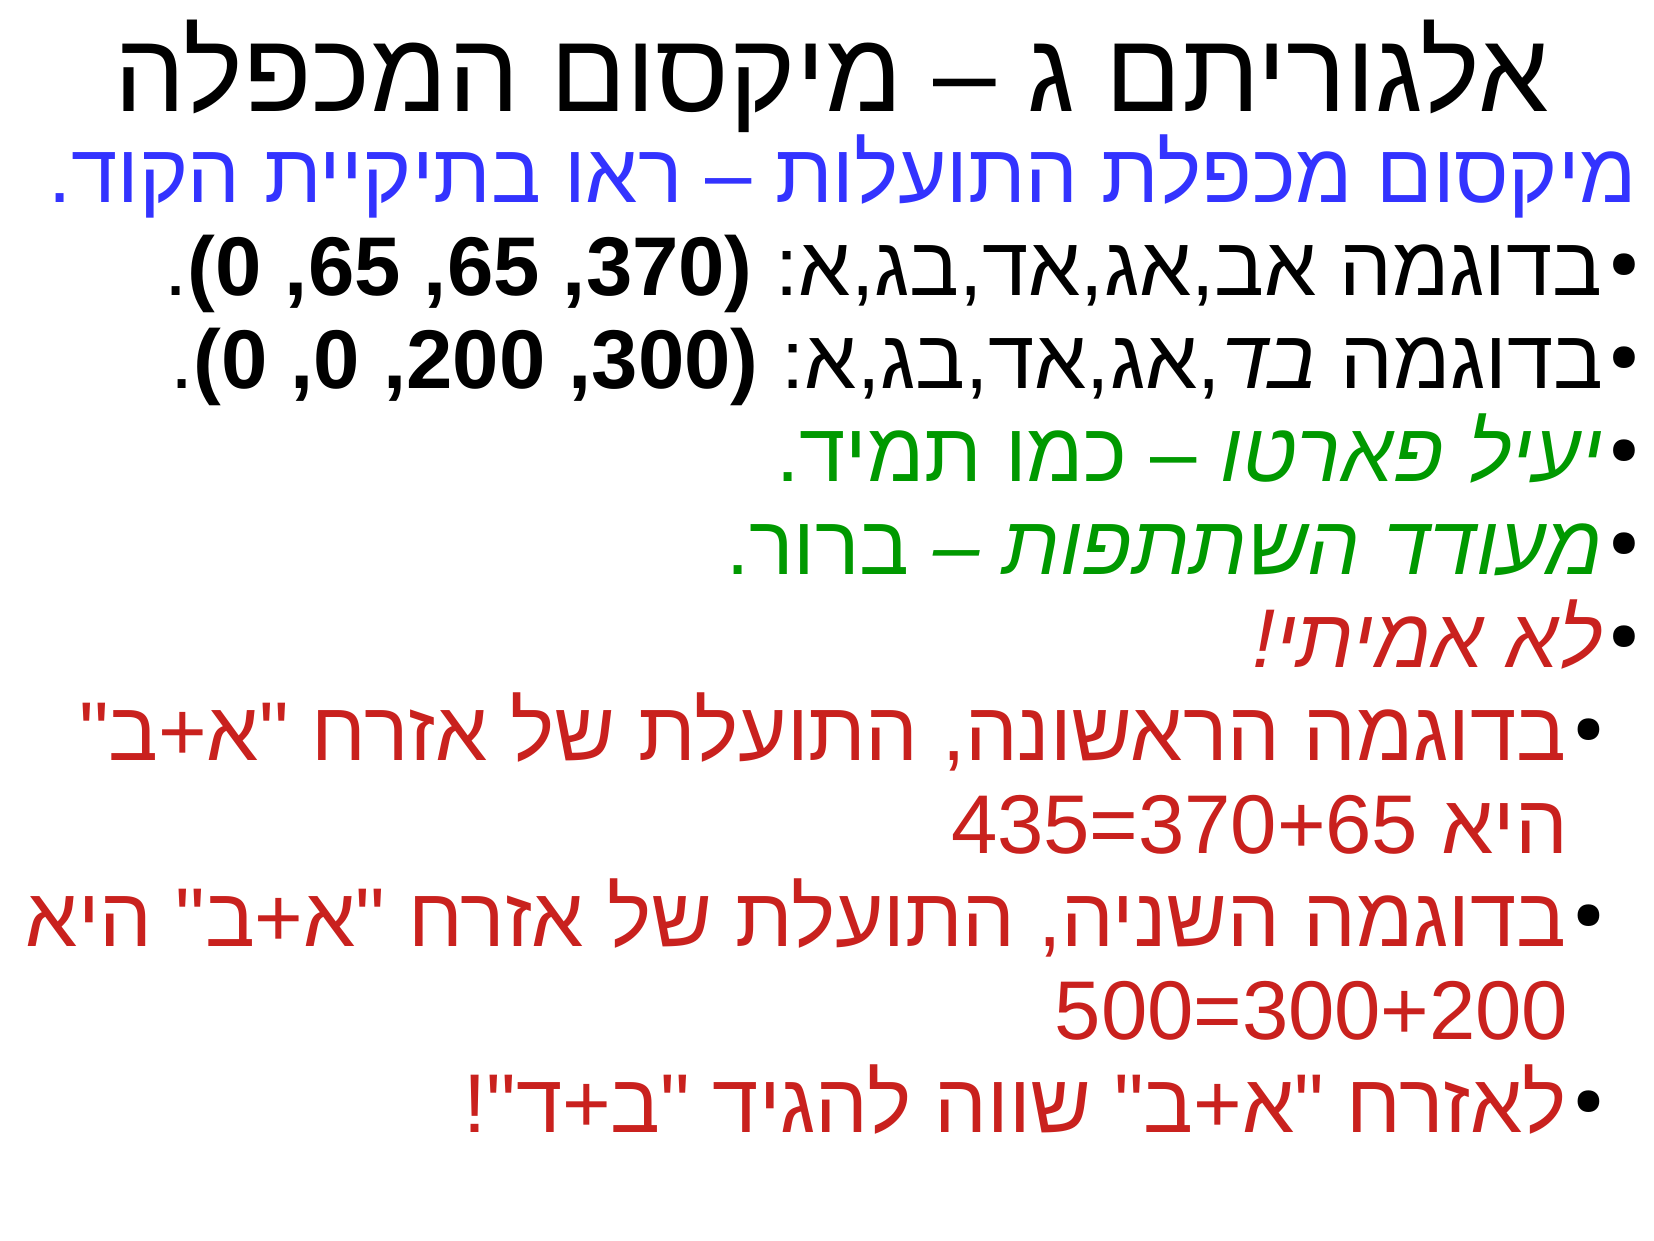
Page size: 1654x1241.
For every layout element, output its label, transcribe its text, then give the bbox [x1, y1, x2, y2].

title אלגוריתם ג – מיקסום המכפלה [45, 0, 1621, 120]
text_box מיקסום מכפלת התועלות – ראו בתיקיית הקוד. בדוגמה אב,אג,אד,בג,א: (370, 65, 65, 0). בדוגמה בד,אג,אד,בג,א: (300, 200, 0, 0). יעיל פארטו – כמו תמיד. מעודד השתתפות – ברור. לא אמיתי! בדוגמה הראשונה, התועלת של אזרח "א+ב" היא 370+65=435 בדוגמה השניה, התועלת של אזרח "א+ב" היא 300+200=500 לאזרח "א+ב" שווה להגיד "ב+ד"! [0, 120, 1654, 1241]
